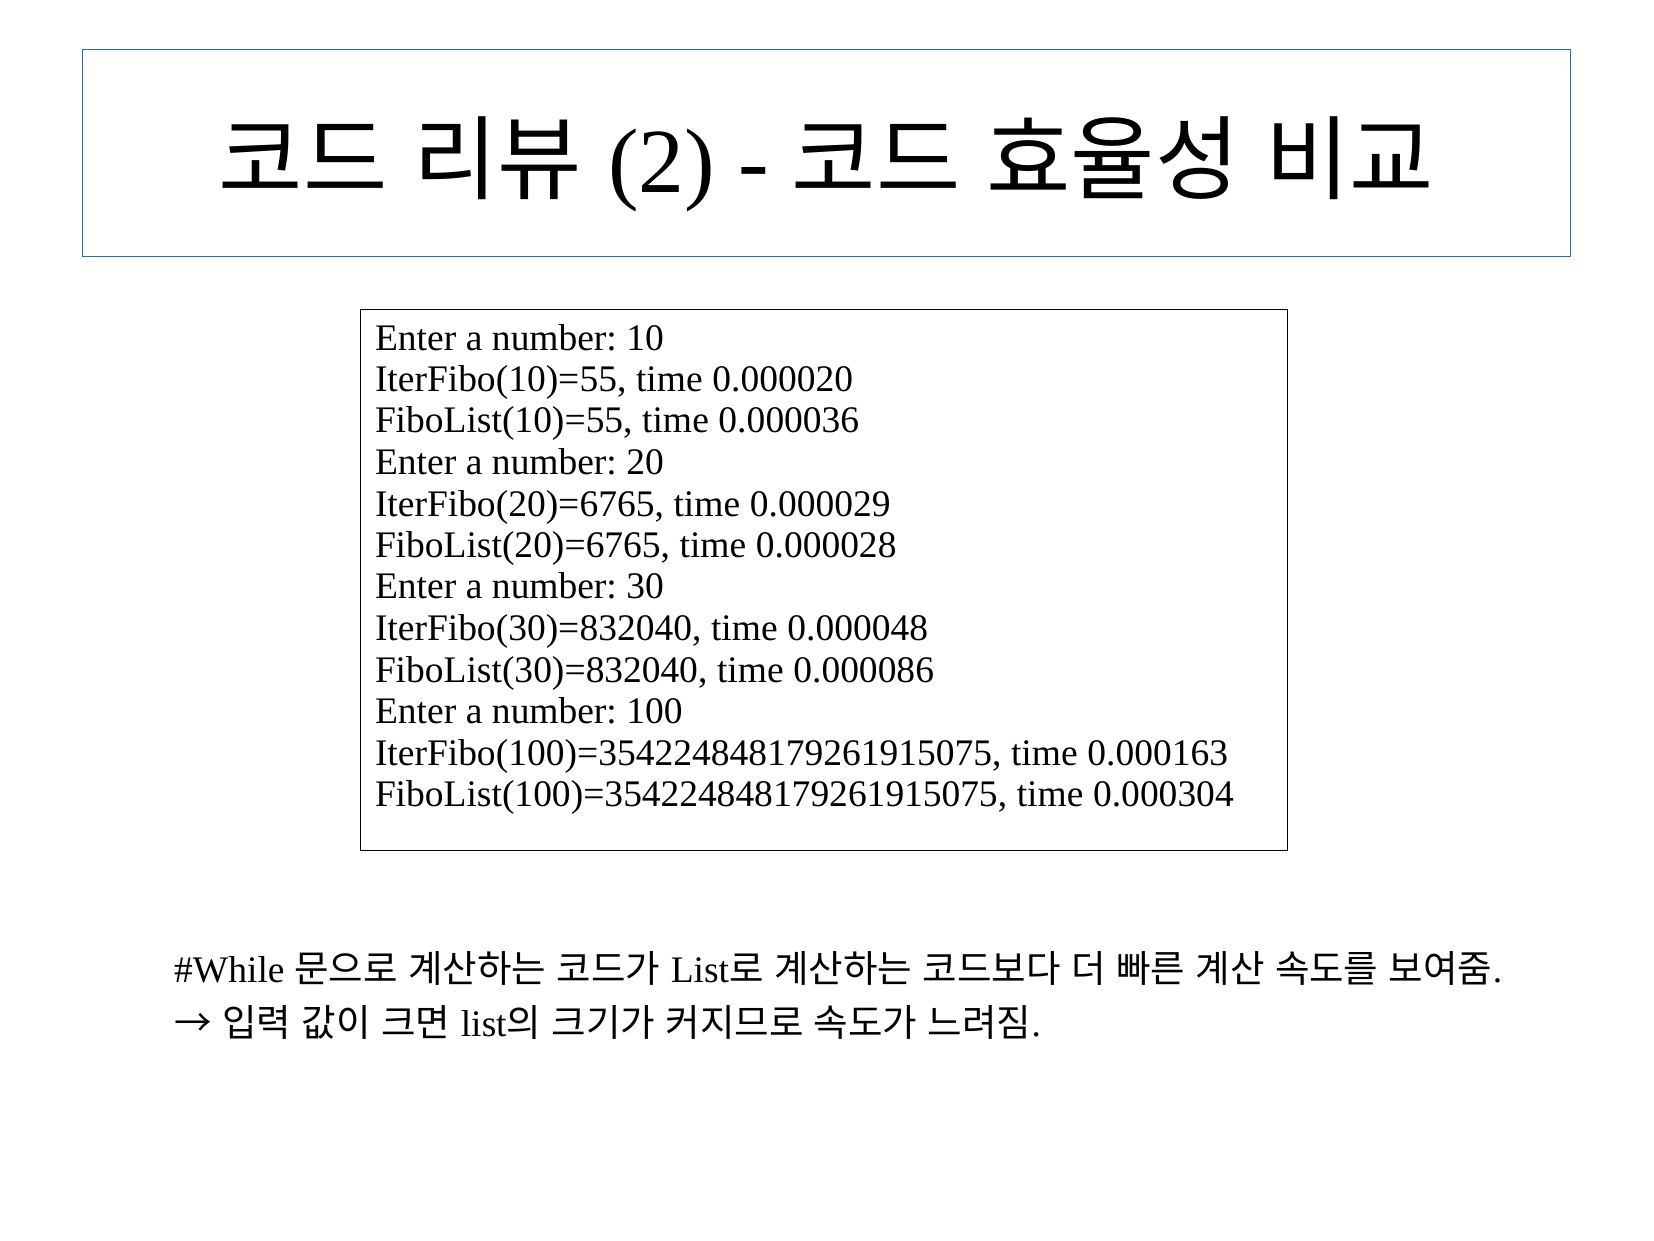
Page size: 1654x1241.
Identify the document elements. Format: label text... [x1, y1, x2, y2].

text_box Enter a number: 10 IterFibo(10)=55, time 0.000020 FiboList(10)=55, time 0.000036 Enter a number: 20 IterFibo(20)=6765, time 0.000029 FiboList(20)=6765, time 0.000028 Enter a number: 30 IterFibo(30)=832040, time 0.000048 FiboList(30)=832040, time 0.000086 Enter a number: 100 IterFibo(100)=354224848179261915075, time 0.000163 FiboList(100)=354224848179261915075, time 0.000304 [360, 309, 1288, 851]
title 코드 리뷰 (2) - 코드 효율성 비교 [82, 49, 1571, 257]
text_box #While 문으로 계산하는 코드가 List로 계산하는 코드보다 더 빠른 계산 속도를 보여줌. → 입력 값이 크면 list의 크기가 커지므로 속도가 느려짐. [159, 931, 1542, 1058]
